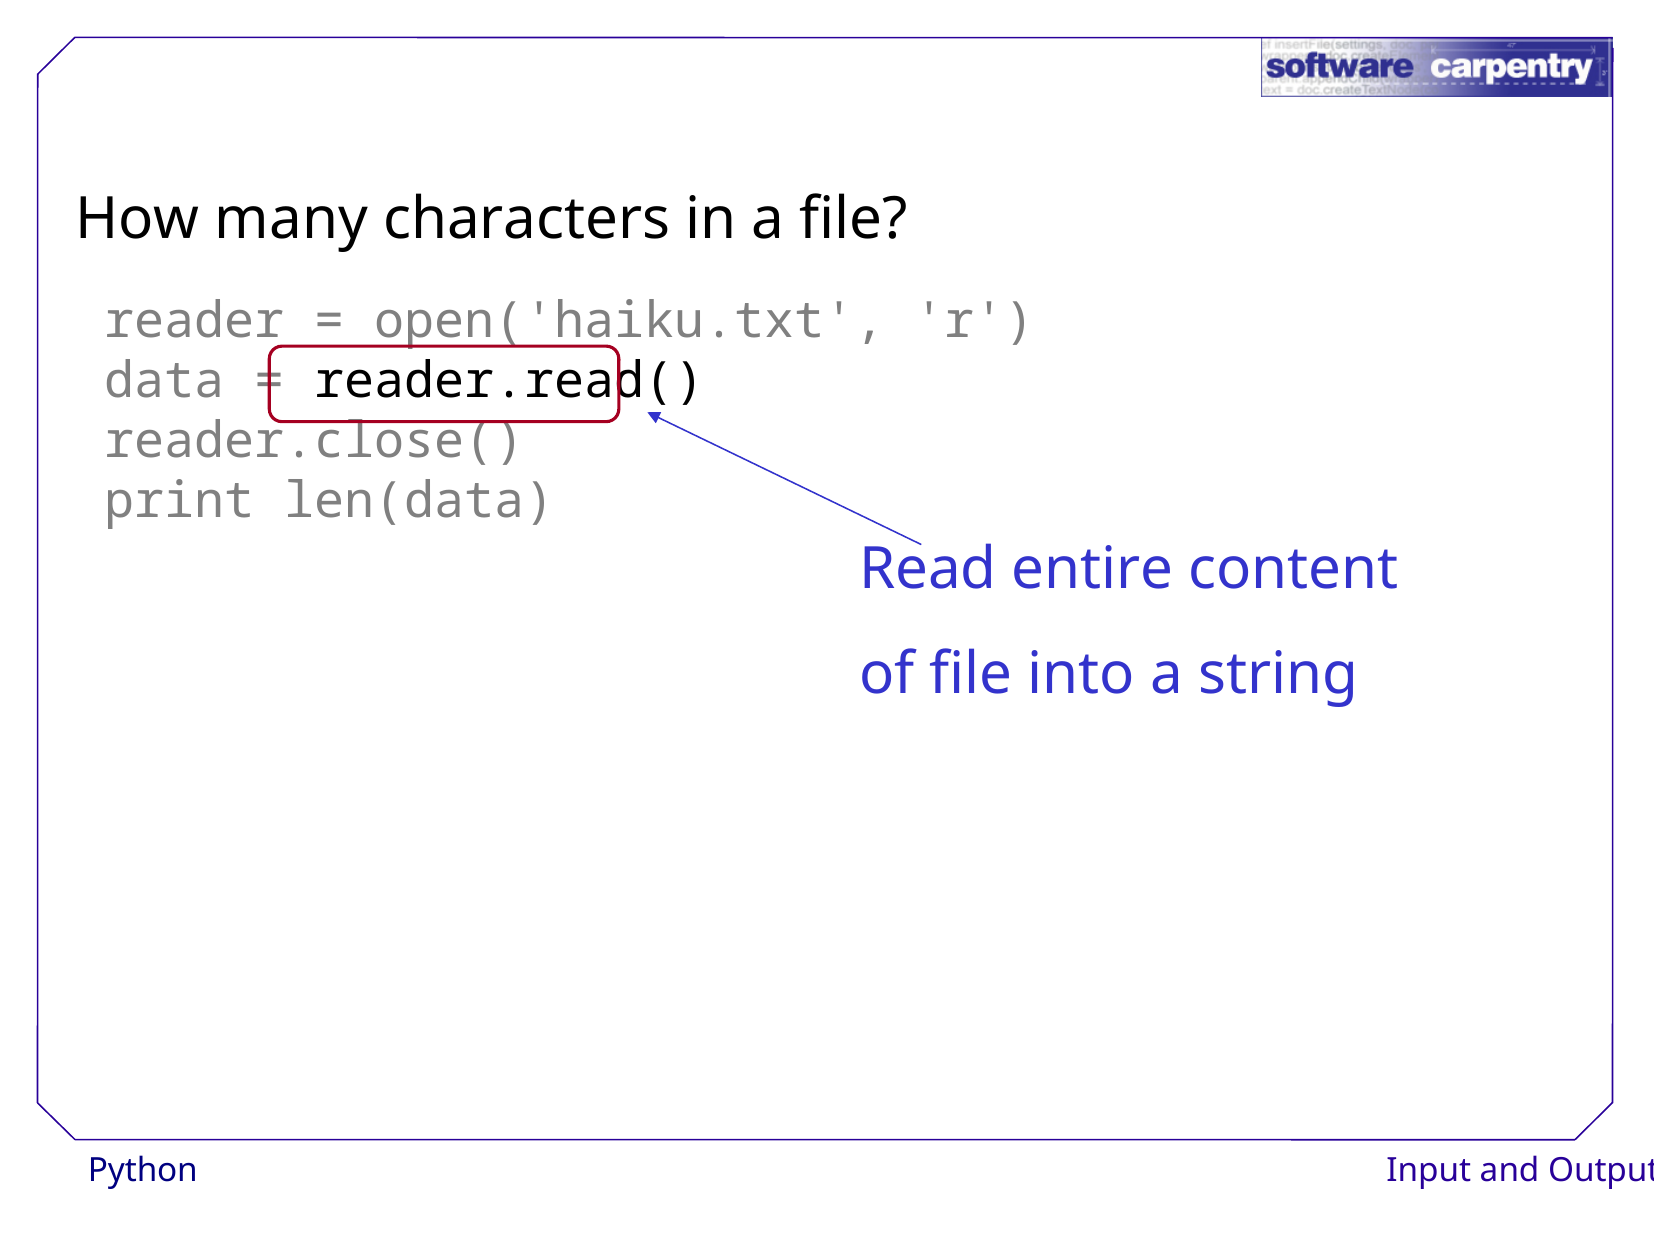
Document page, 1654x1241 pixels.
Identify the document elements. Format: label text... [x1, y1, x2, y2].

picture [1261, 39, 1613, 97]
text_box Read entire content of file into a string [844, 487, 1564, 714]
text_box reader = open('haiku.txt', 'r') data = reader.read() reader.close() print len(data) [89, 279, 1512, 621]
text_box How many characters in a file? [60, 138, 1073, 259]
